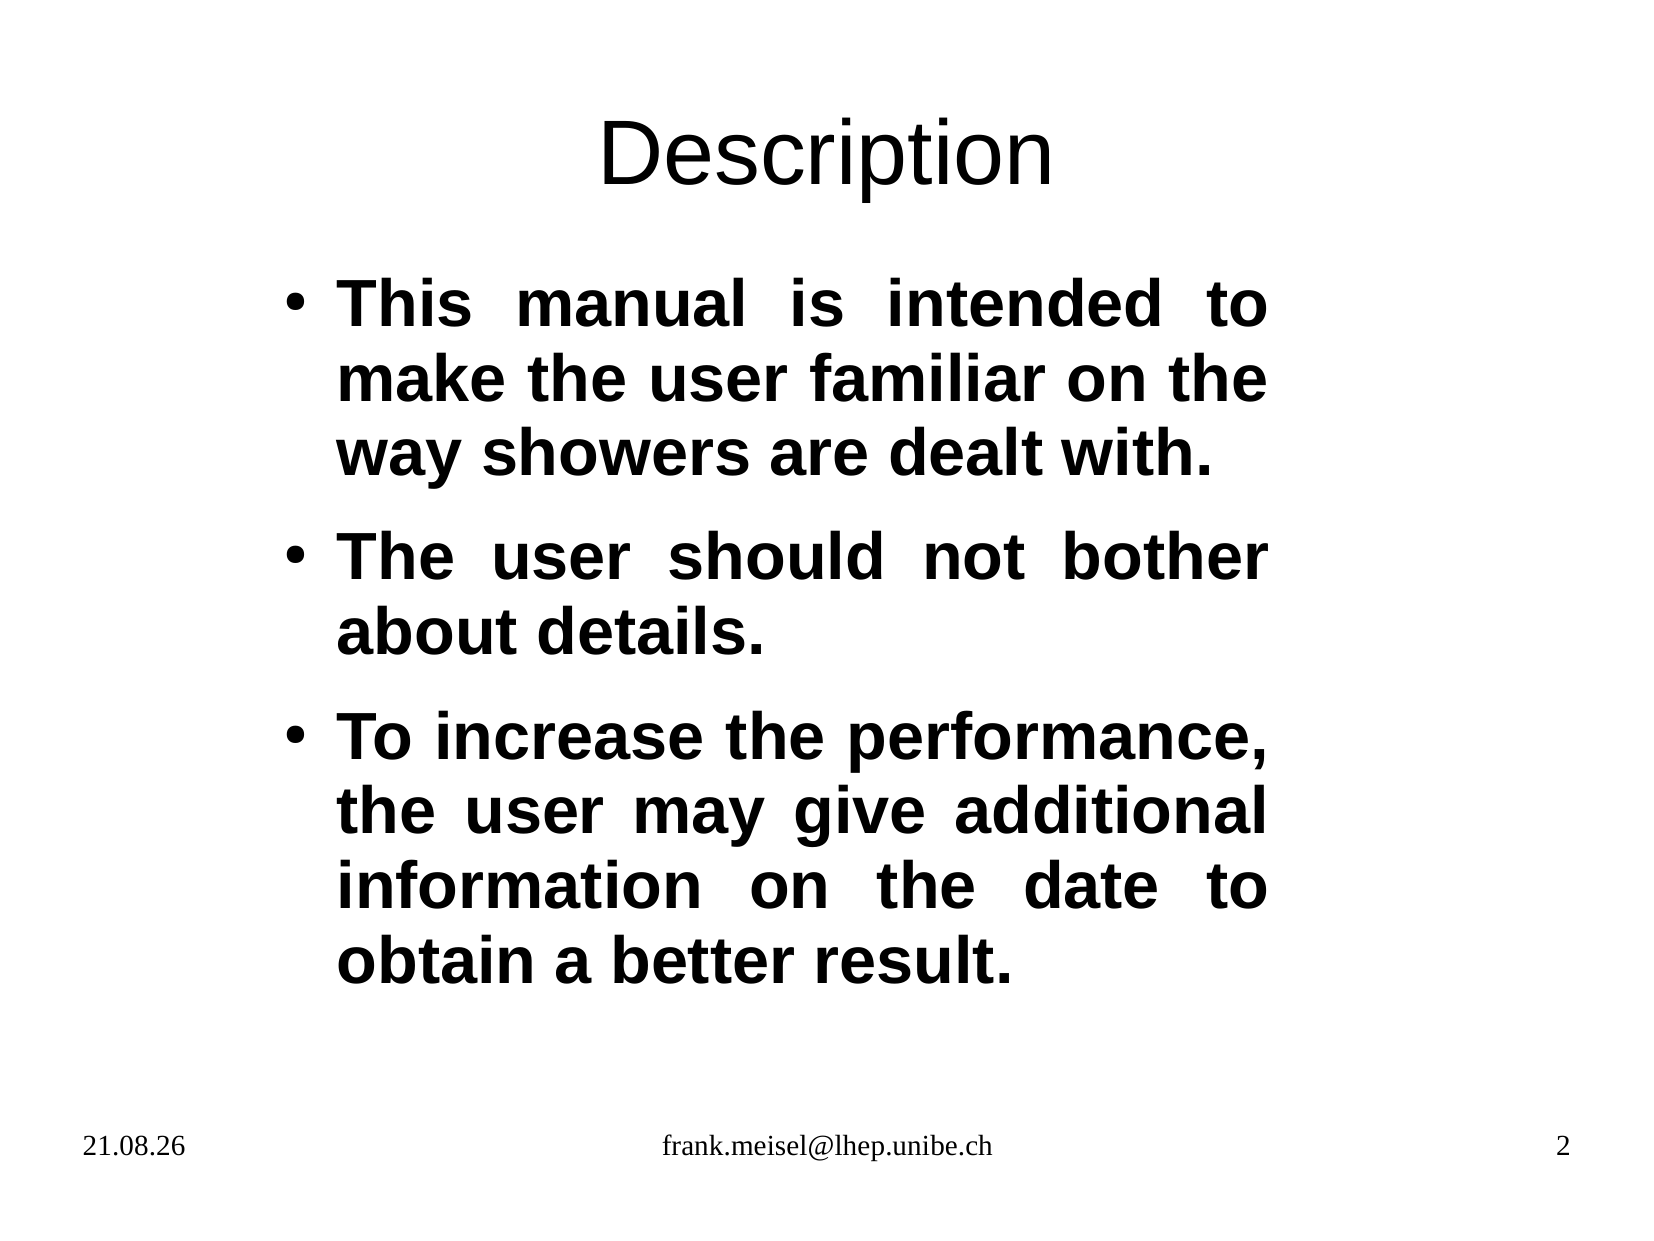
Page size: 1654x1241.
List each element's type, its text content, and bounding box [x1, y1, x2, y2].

title Description [82, 49, 1571, 257]
list This manual is intended to make the user familiar on the way showers are dealt with. The user should not bother about details. To increase the performance, the user may give additional information on the date to obtain a better result. [265, 265, 1270, 1182]
